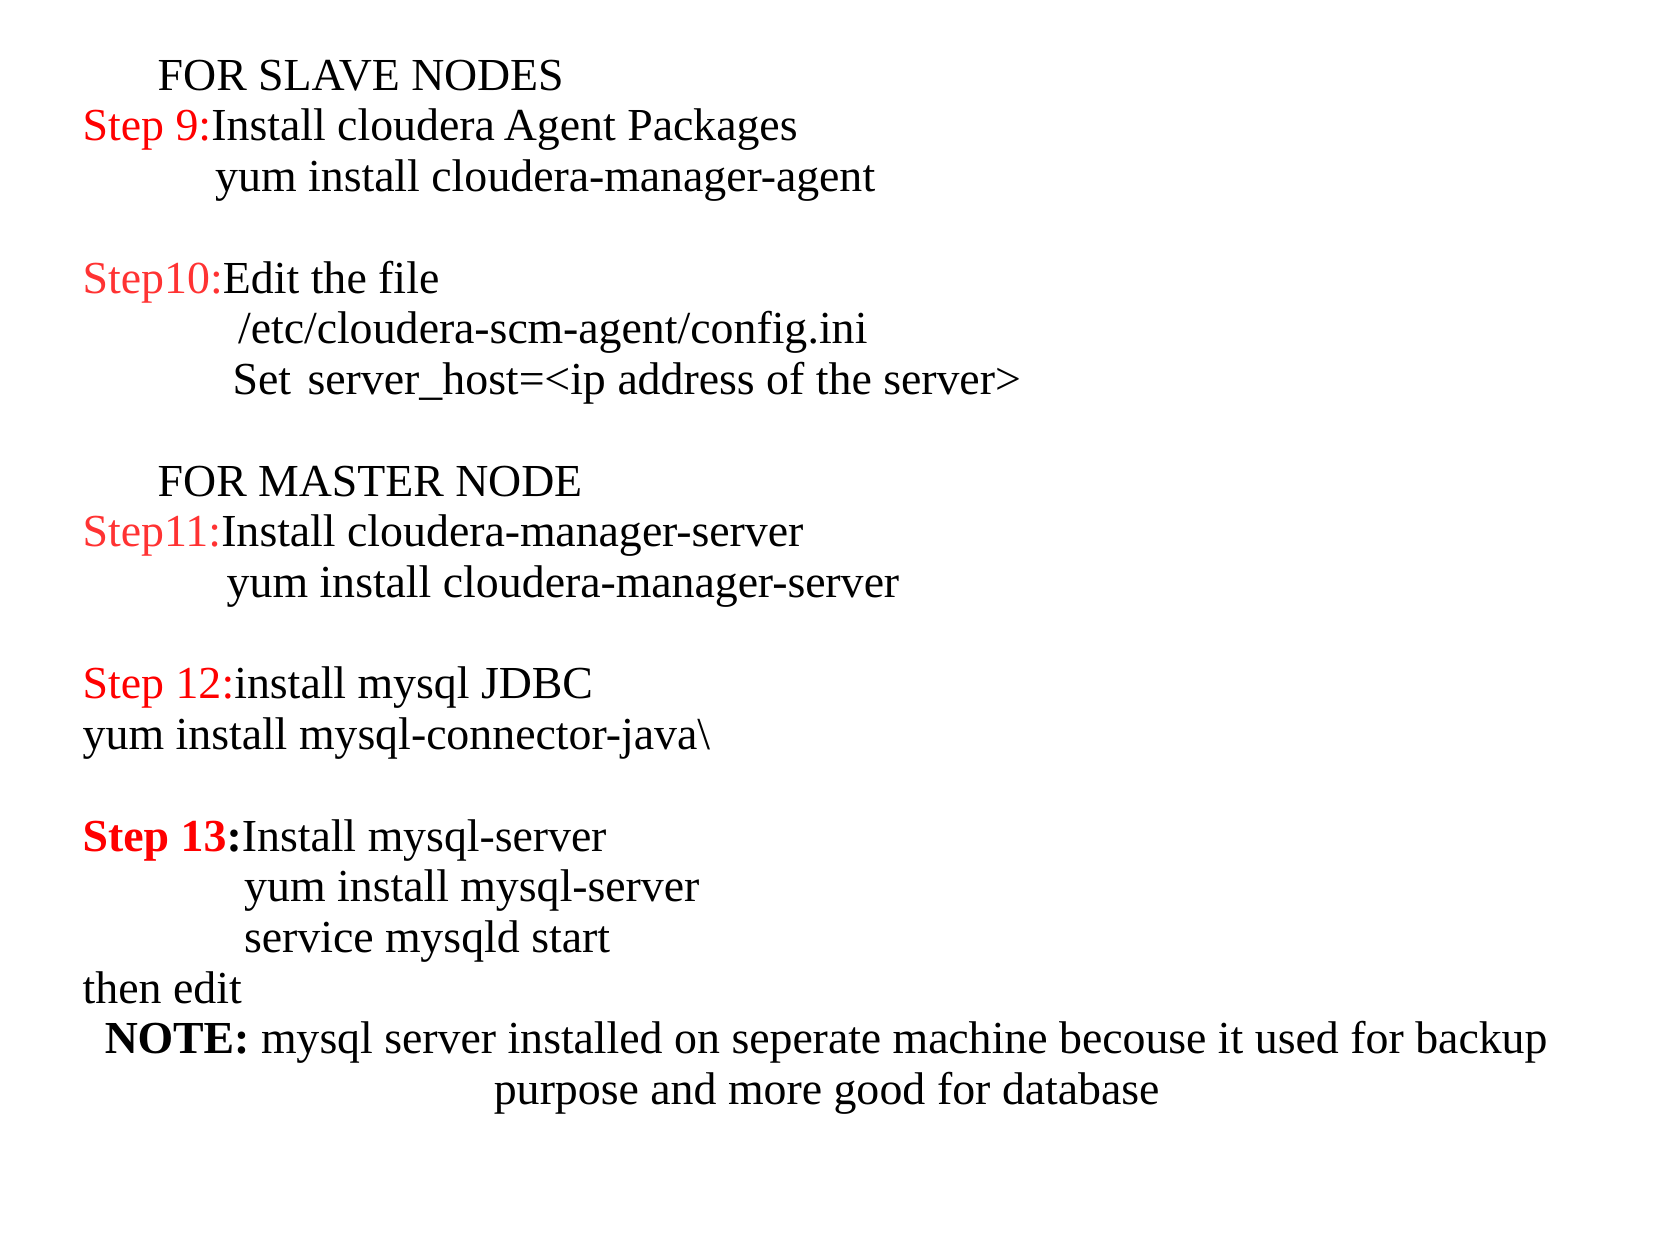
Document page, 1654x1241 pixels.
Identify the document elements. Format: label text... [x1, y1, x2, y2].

subtitle FOR SLAVE NODES Step 9:Install cloudera Agent Packages yum install cloudera-manager-agent Step10:Edit the file /etc/cloudera-scm-agent/config.ini Set server_host=<ip address of the server> FOR MASTER NODE Step11:Install cloudera-manager-server yum install cloudera-manager-server Step 12:install mysql JDBC yum install mysql-connector-java\ Step 13:Install mysql-server yum install mysql-server service mysqld start then edit NOTE: mysql server installed on seperate machine becouse it used for backup purpose and more good for database [82, 49, 1571, 1241]
